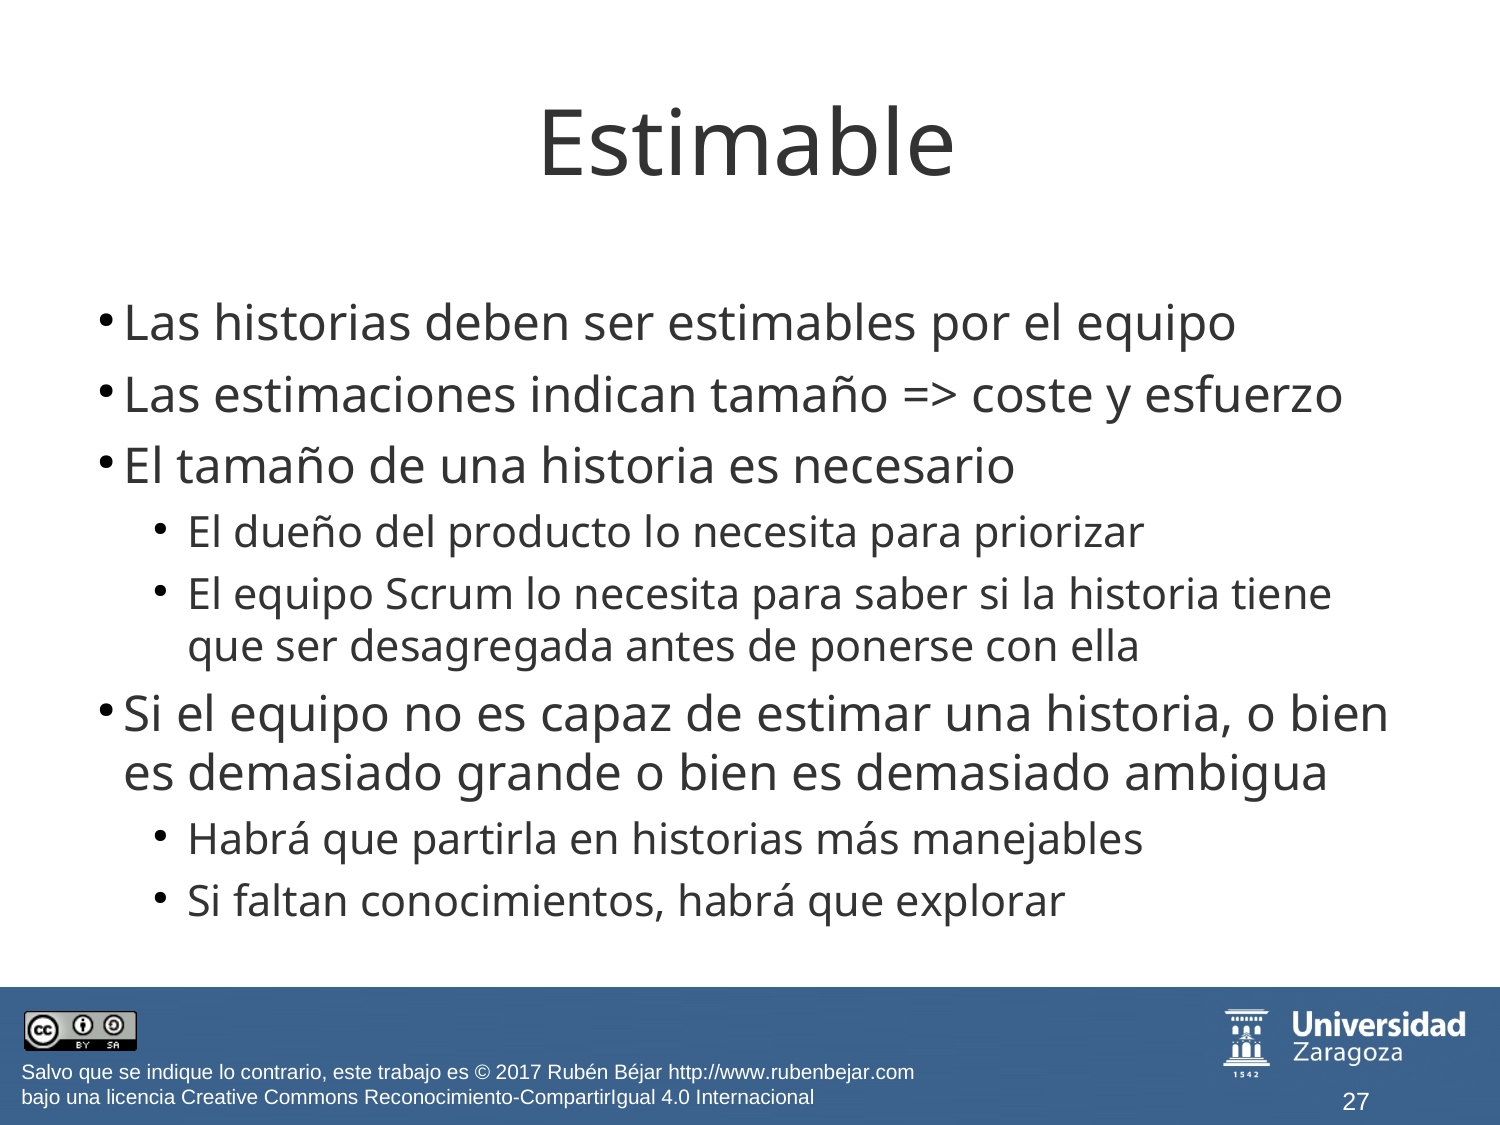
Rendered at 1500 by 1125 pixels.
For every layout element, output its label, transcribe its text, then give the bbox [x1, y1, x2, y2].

picture [0, 987, 1500, 1125]
title Estimable [74, 21, 1420, 257]
list Las historias deben ser estimables por el equipo Las estimaciones indican tamaño => coste y esfuerzo El tamaño de una historia es necesario El dueño del producto lo necesita para priorizar El equipo Scrum lo necesita para saber si la historia tiene que ser desagregada antes de ponerse con ella Si el equipo no es capaz de estimar una historia, o bien es demasiado grande o bien es demasiado ambigua Habrá que partirla en historias más manejables Si faltan conocimientos, habrá que explorar [82, 283, 1418, 957]
